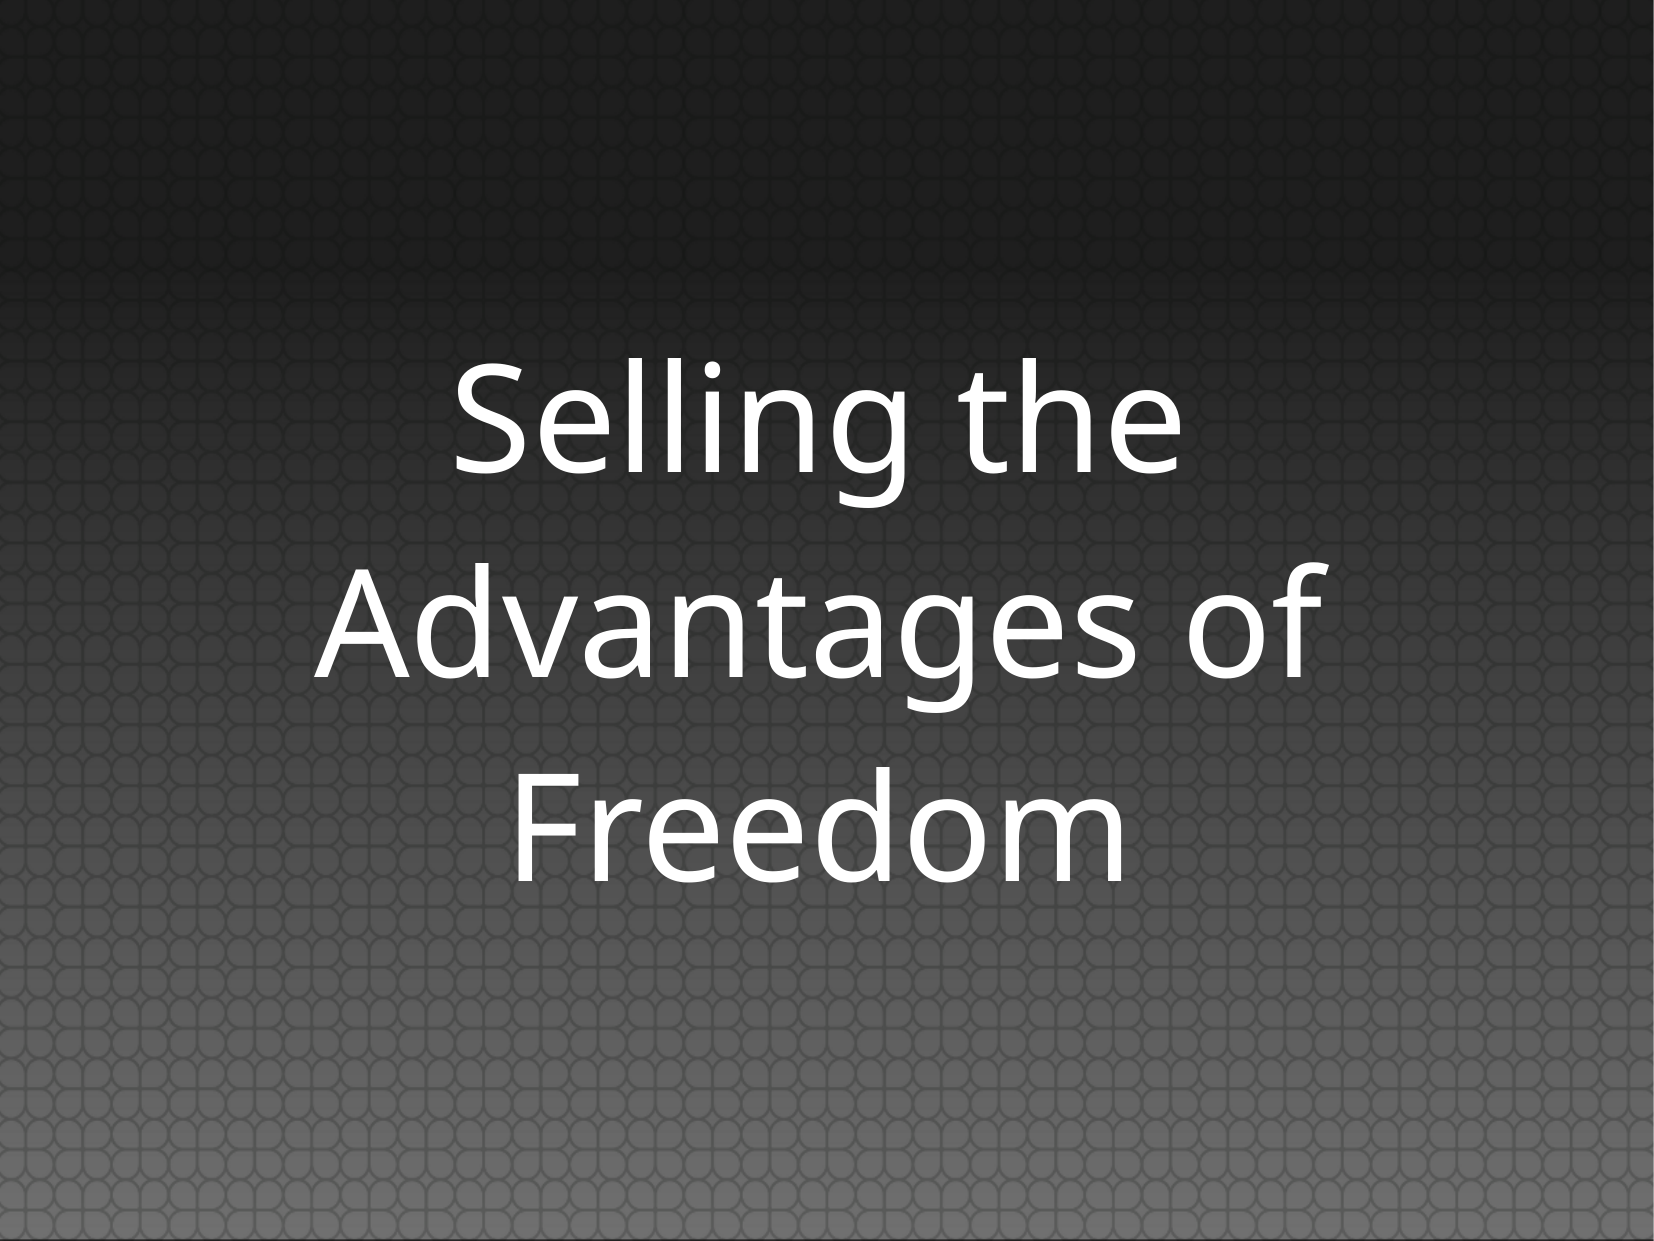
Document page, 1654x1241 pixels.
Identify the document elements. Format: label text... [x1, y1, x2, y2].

title Selling the Advantages of Freedom [75, 367, 1564, 871]
picture [0, 0, 1654, 1241]
